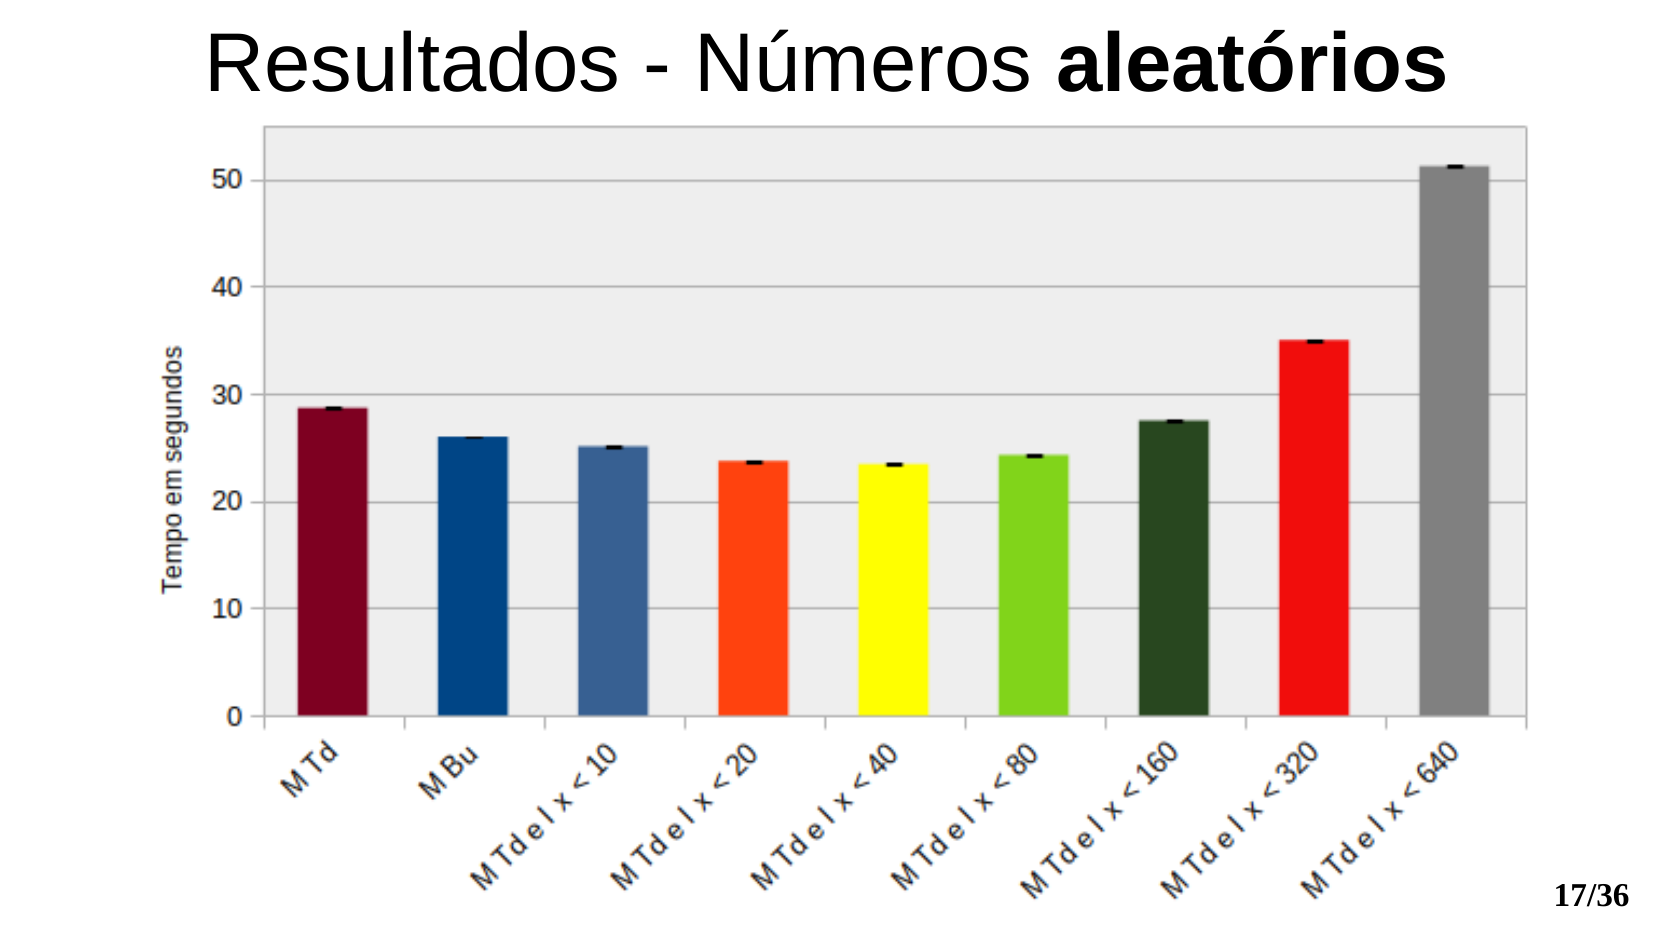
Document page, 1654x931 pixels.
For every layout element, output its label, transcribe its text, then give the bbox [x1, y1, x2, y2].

picture [100, 110, 1554, 923]
title Resultados - Números aleatórios [82, 16, 1571, 110]
